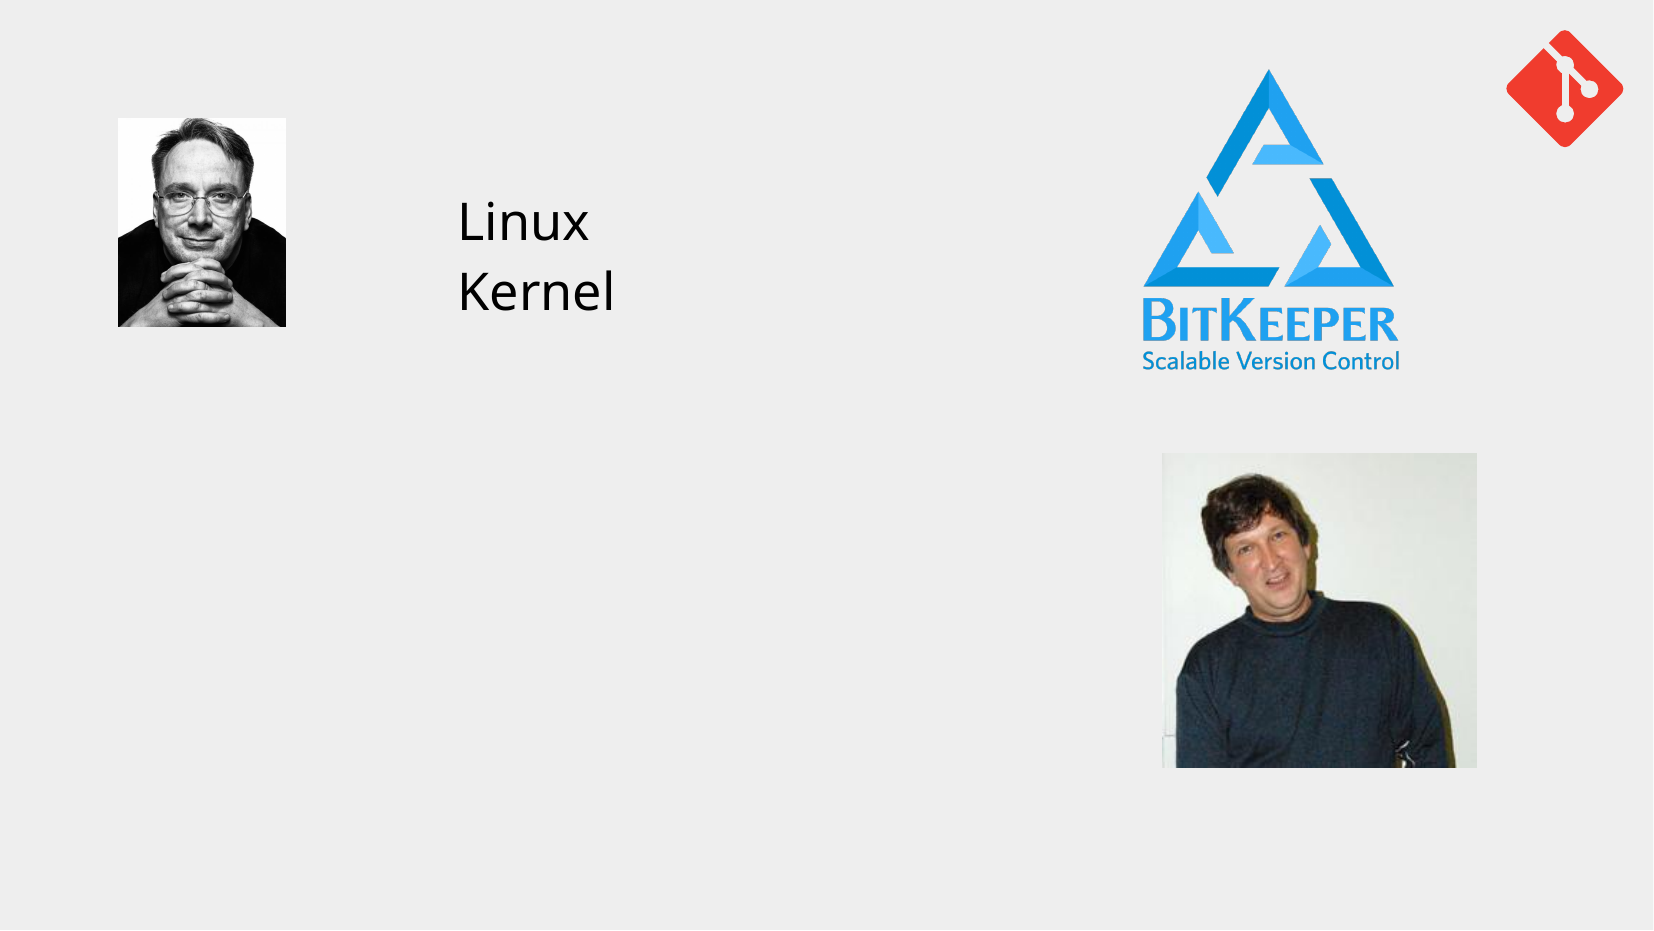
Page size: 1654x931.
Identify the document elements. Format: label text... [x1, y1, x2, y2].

picture [118, 118, 286, 327]
text_box Linux Kernel [442, 177, 650, 321]
picture [1122, 58, 1418, 398]
picture [1505, 29, 1625, 148]
picture [1162, 453, 1477, 768]
